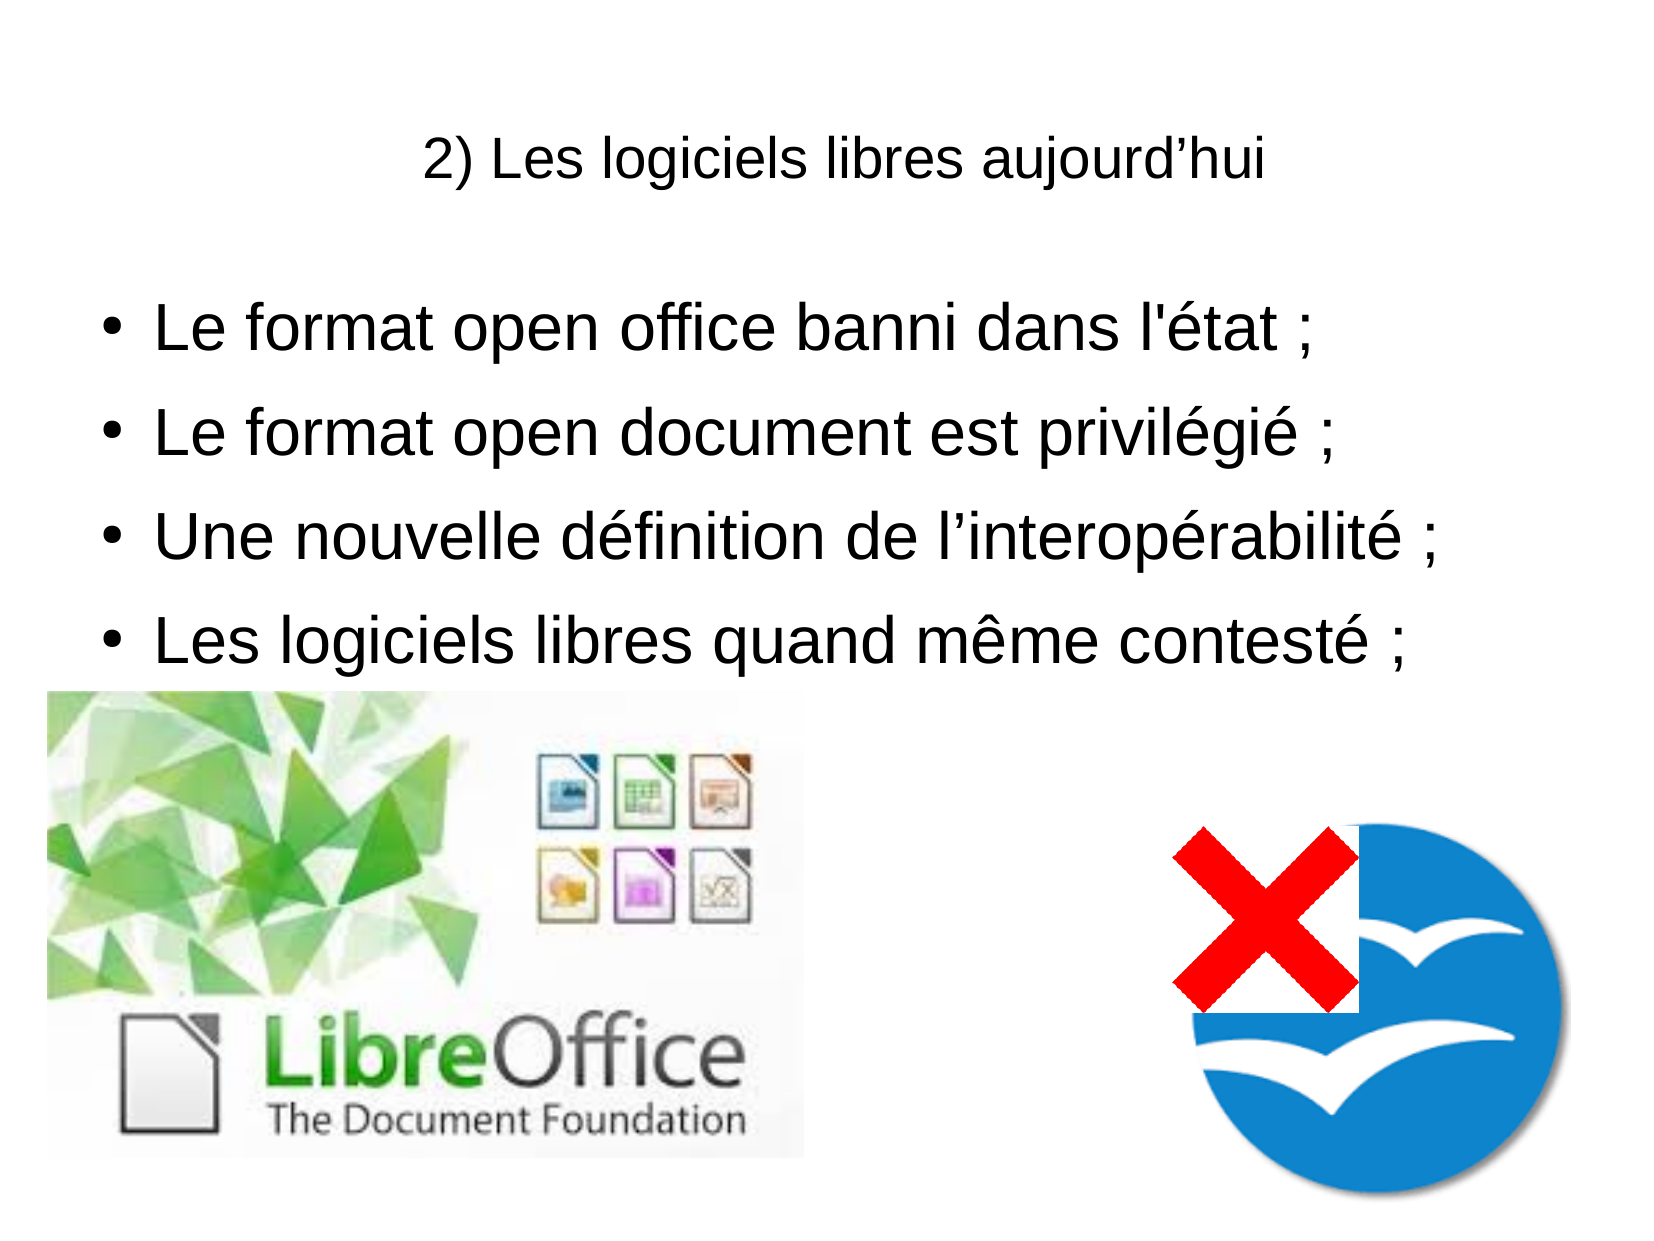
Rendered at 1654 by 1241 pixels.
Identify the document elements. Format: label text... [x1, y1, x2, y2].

picture [47, 691, 804, 1206]
list Le format open office banni dans l'état ; Le format open document est privilégié ; Une nouvelle définition de l’interopérabilité ; Les logiciels libres quand même contesté ; [82, 290, 1571, 1010]
title 2) Les logiciels libres aujourd’hui [82, 49, 1571, 257]
picture [1172, 815, 1571, 1205]
